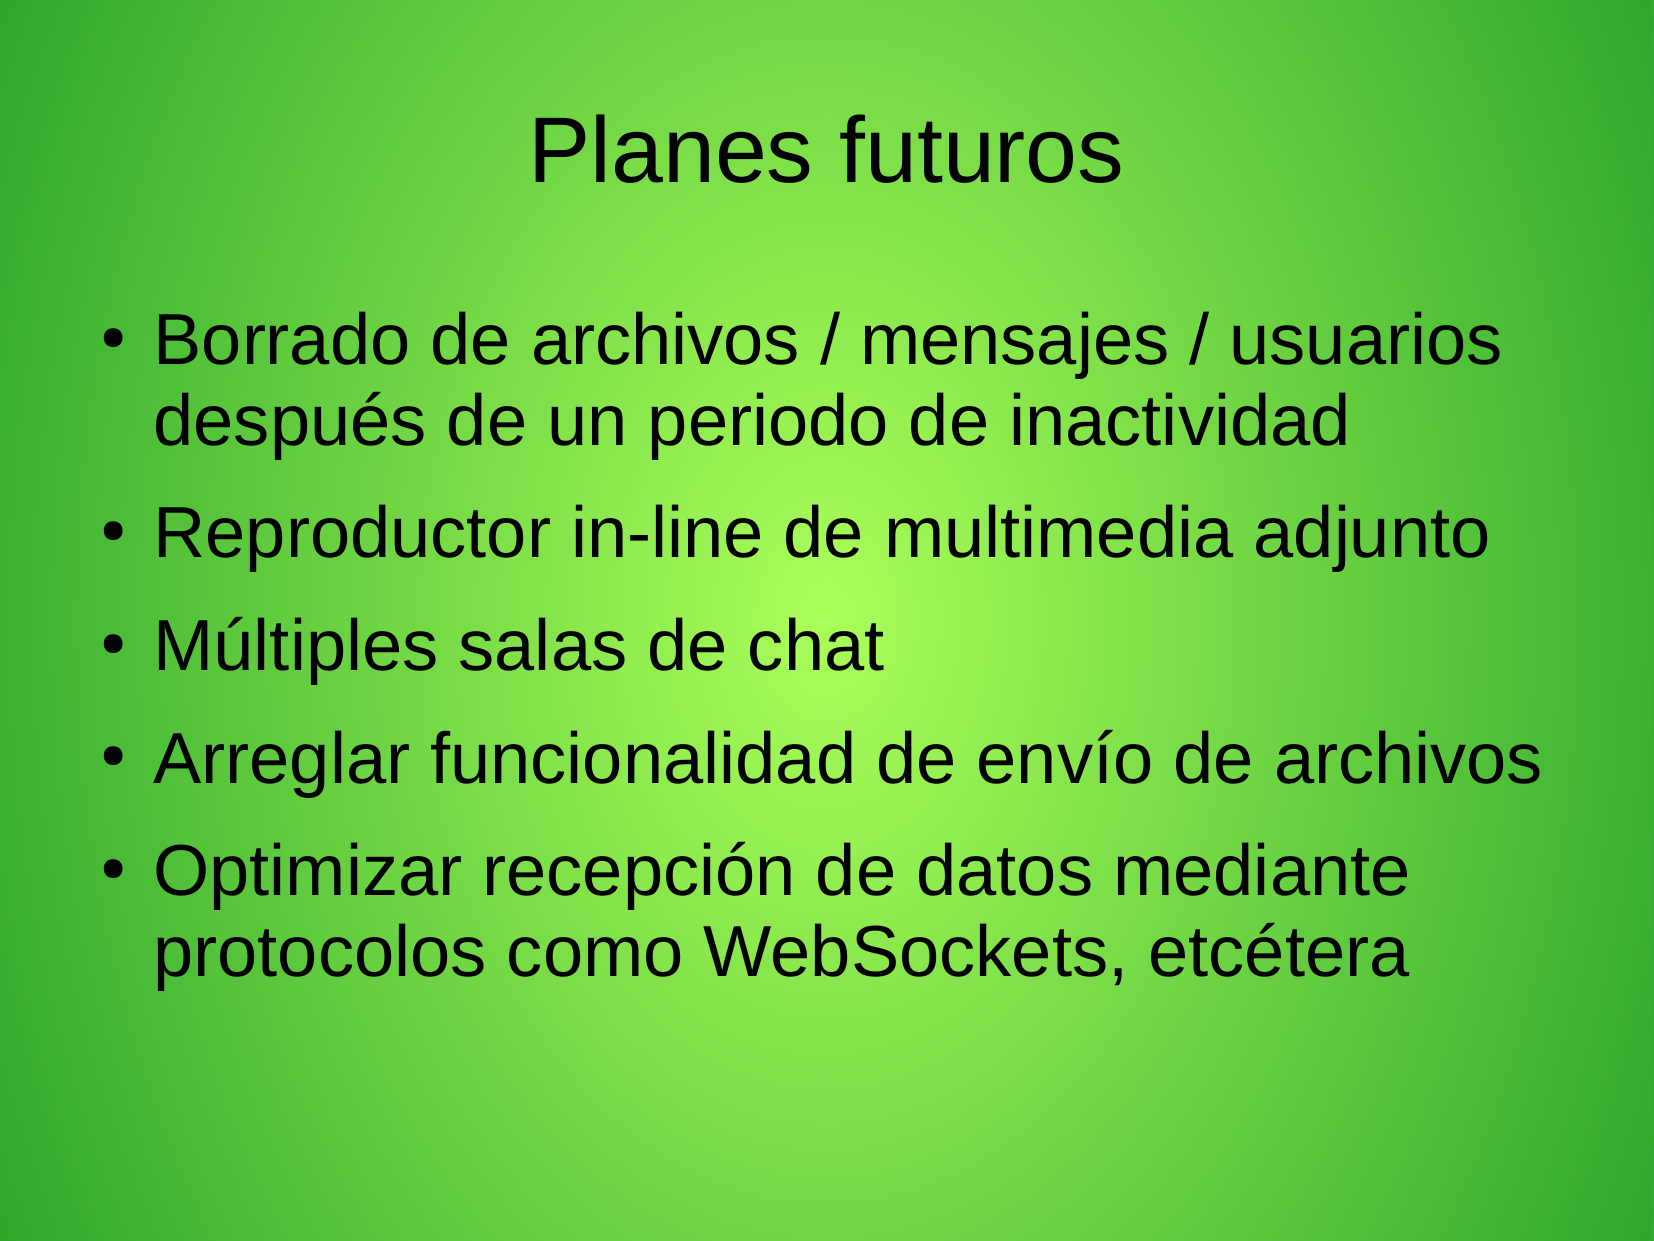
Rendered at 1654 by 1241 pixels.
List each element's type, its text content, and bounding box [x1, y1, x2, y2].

list Borrado de archivos / mensajes / usuarios después de un periodo de inactividad Reproductor in-line de multimedia adjunto Múltiples salas de chat Arreglar funcionalidad de envío de archivos Optimizar recepción de datos mediante protocolos como WebSockets, etcétera [82, 299, 1571, 1019]
title Planes futuros [82, 47, 1571, 252]
